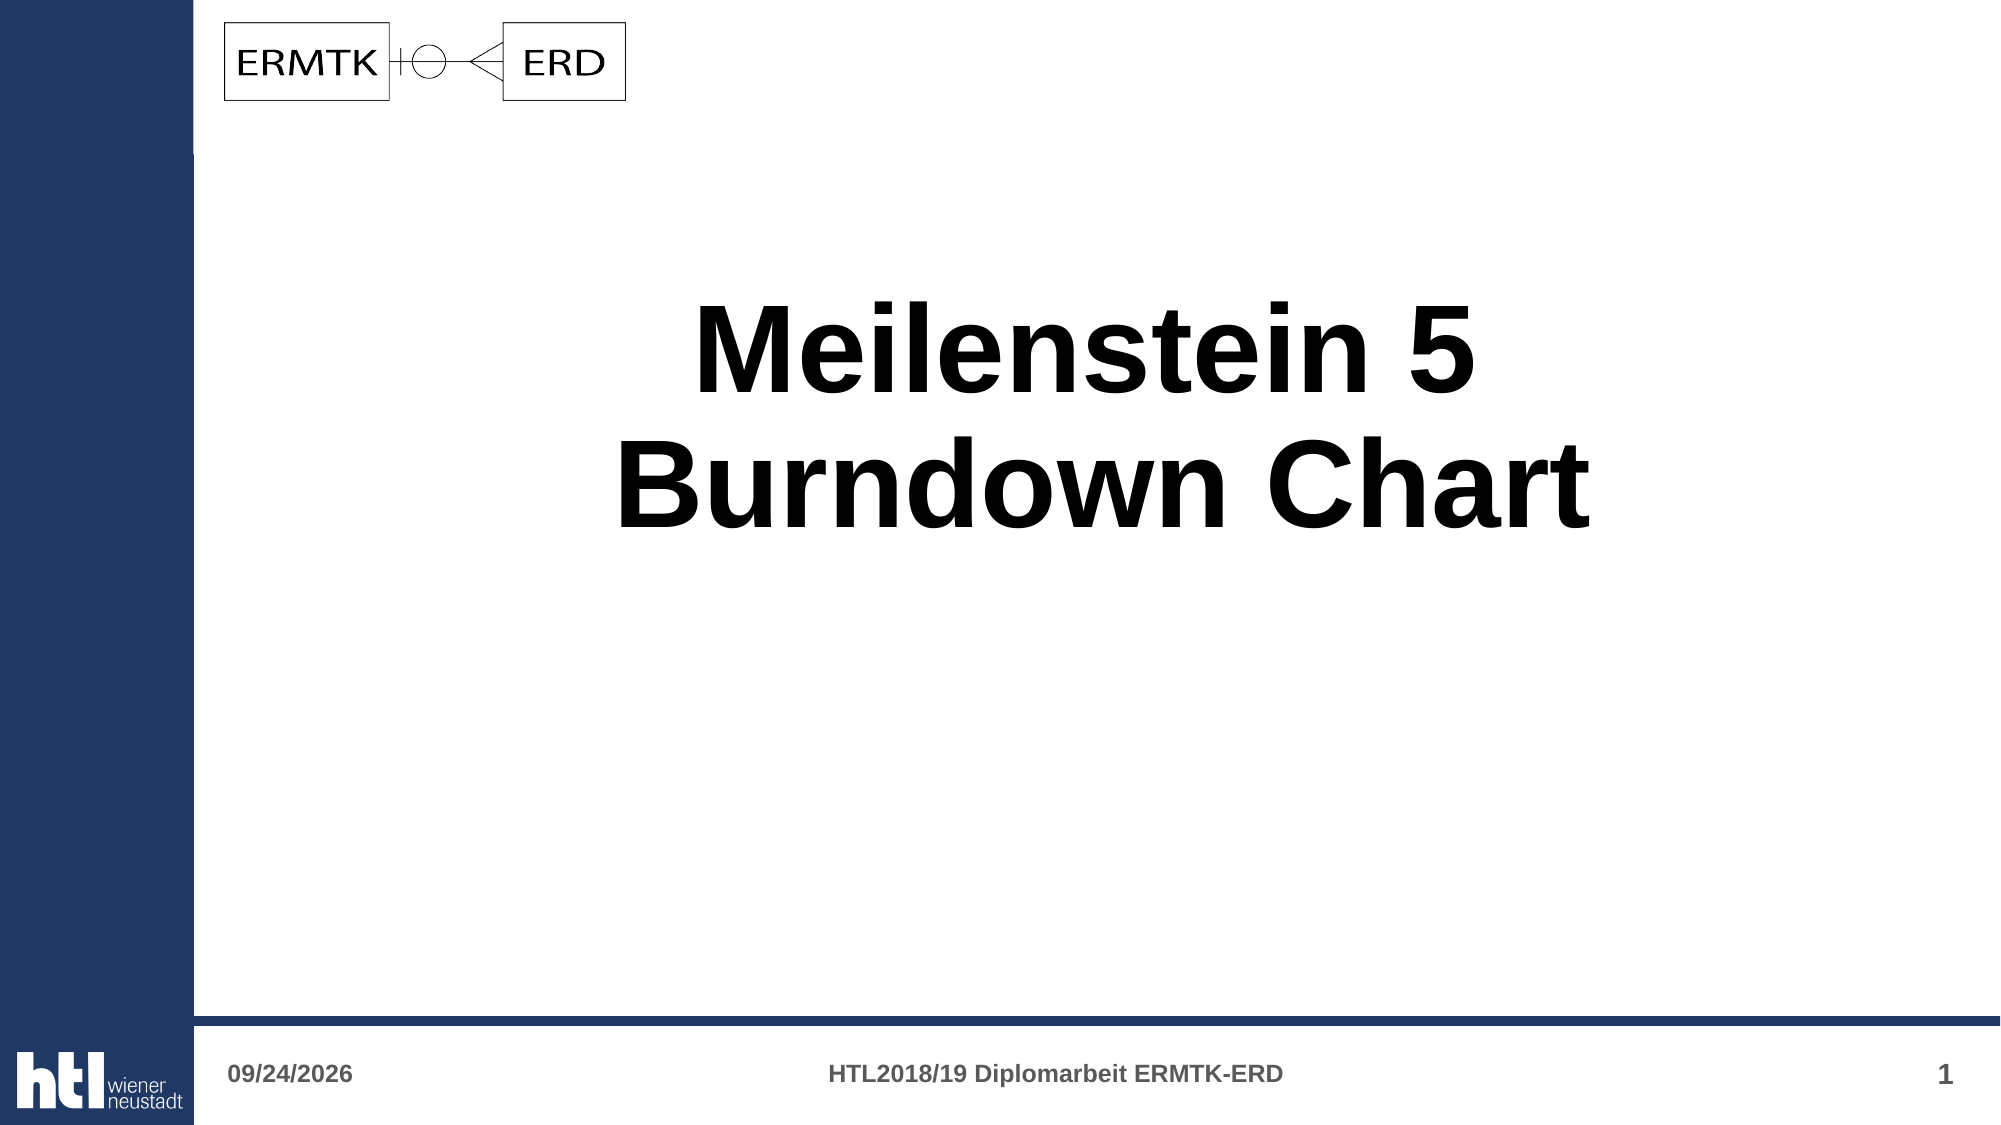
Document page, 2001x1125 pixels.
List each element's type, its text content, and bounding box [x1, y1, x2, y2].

picture [224, 22, 626, 101]
title Meilenstein 5 Burndown Chart [328, 170, 1843, 563]
picture [17, 1052, 183, 1114]
